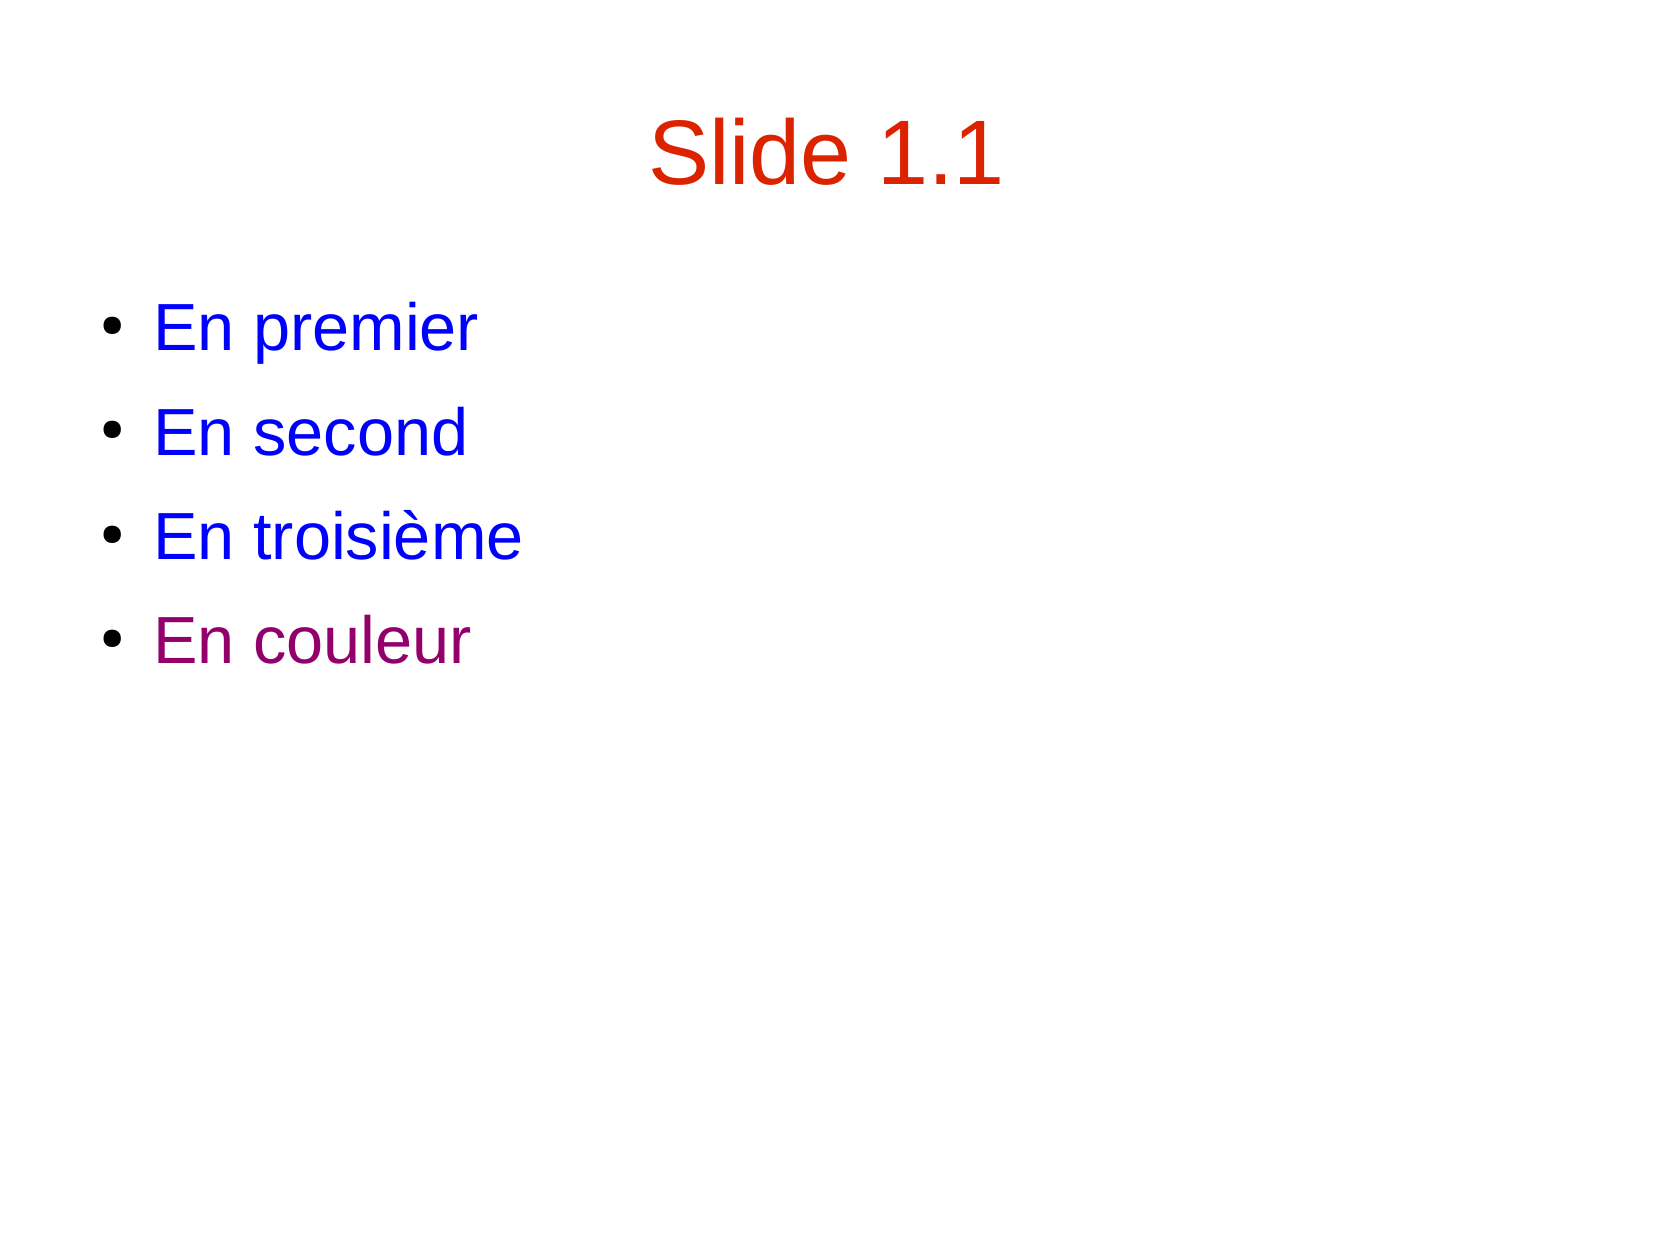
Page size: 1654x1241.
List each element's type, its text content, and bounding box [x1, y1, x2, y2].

list En premier En second En troisième En couleur [82, 290, 1571, 1109]
title Slide 1.1 [82, 49, 1571, 257]
